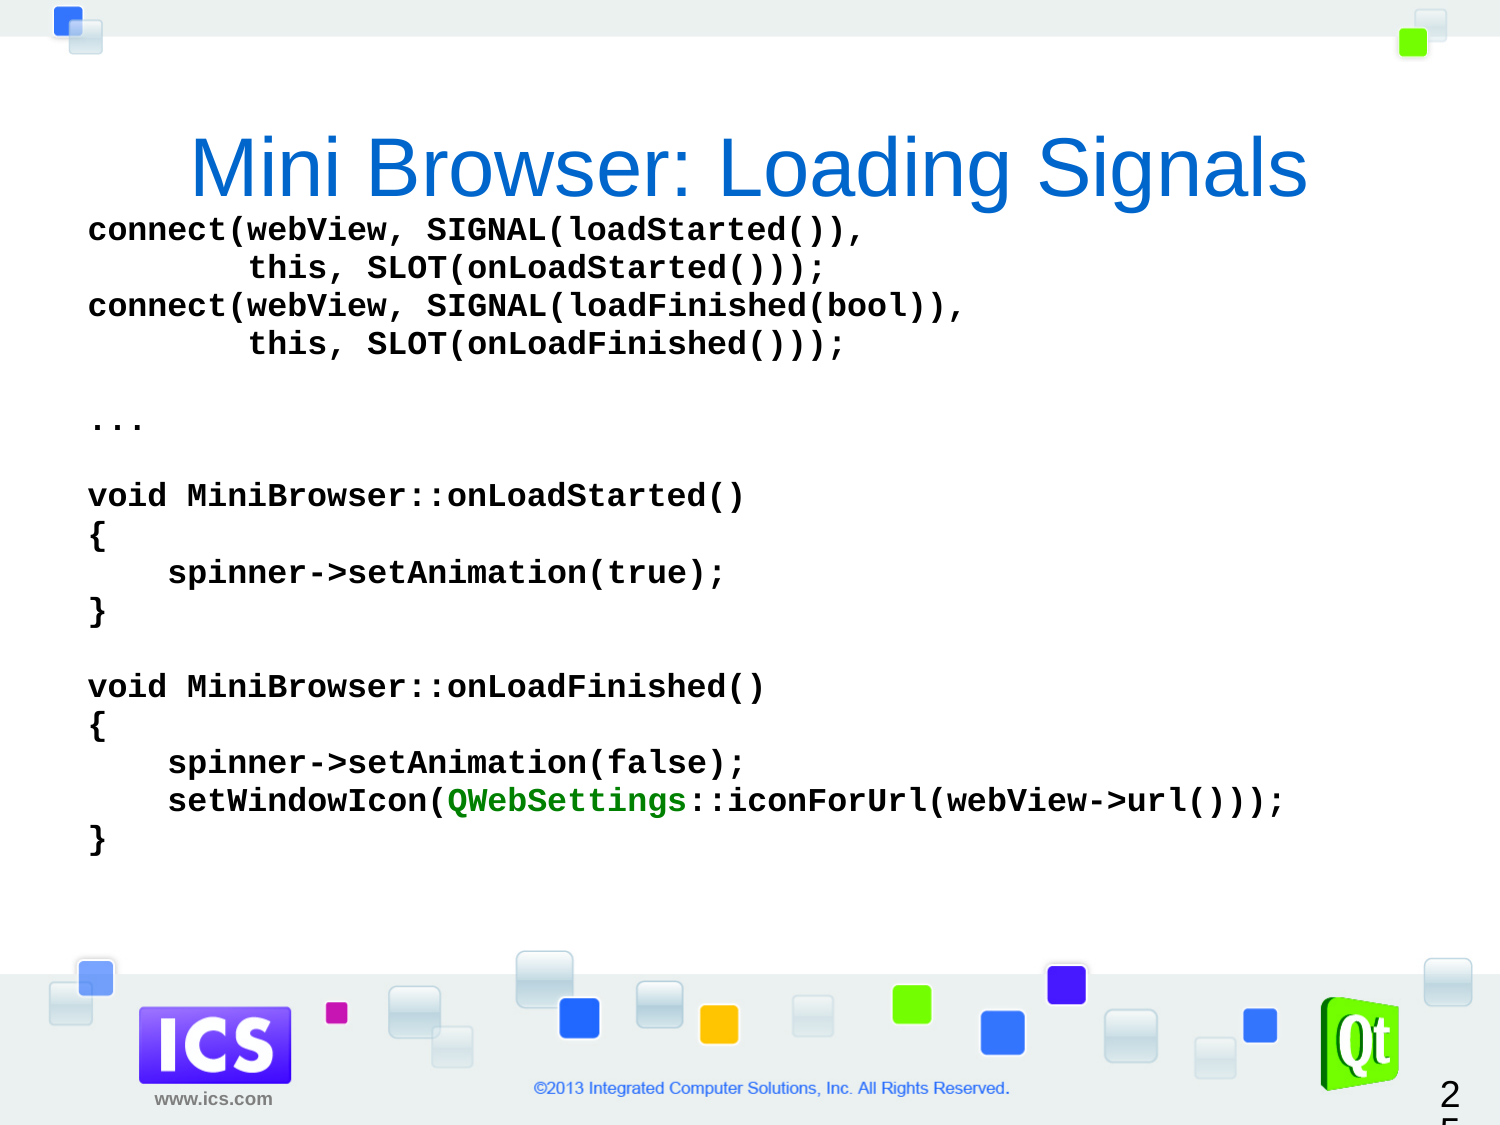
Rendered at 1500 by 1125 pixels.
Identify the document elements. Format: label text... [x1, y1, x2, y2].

list connect(webView, SIGNAL(loadStarted()), this, SLOT(onLoadStarted())); connect(webView, SIGNAL(loadFinished(bool)), this, SLOT(onLoadFinished())); ... void MiniBrowser::onLoadStarted() { spinner->setAnimation(true); } void MiniBrowser::onLoadFinished() { spinner->setAnimation(false); setWindowIcon(QWebSettings::iconForUrl(webView->url())); } [87, 212, 1438, 940]
title Mini Browser: Loading Signals [112, 50, 1388, 212]
picture [0, 950, 1500, 1125]
picture [0, 0, 1500, 62]
